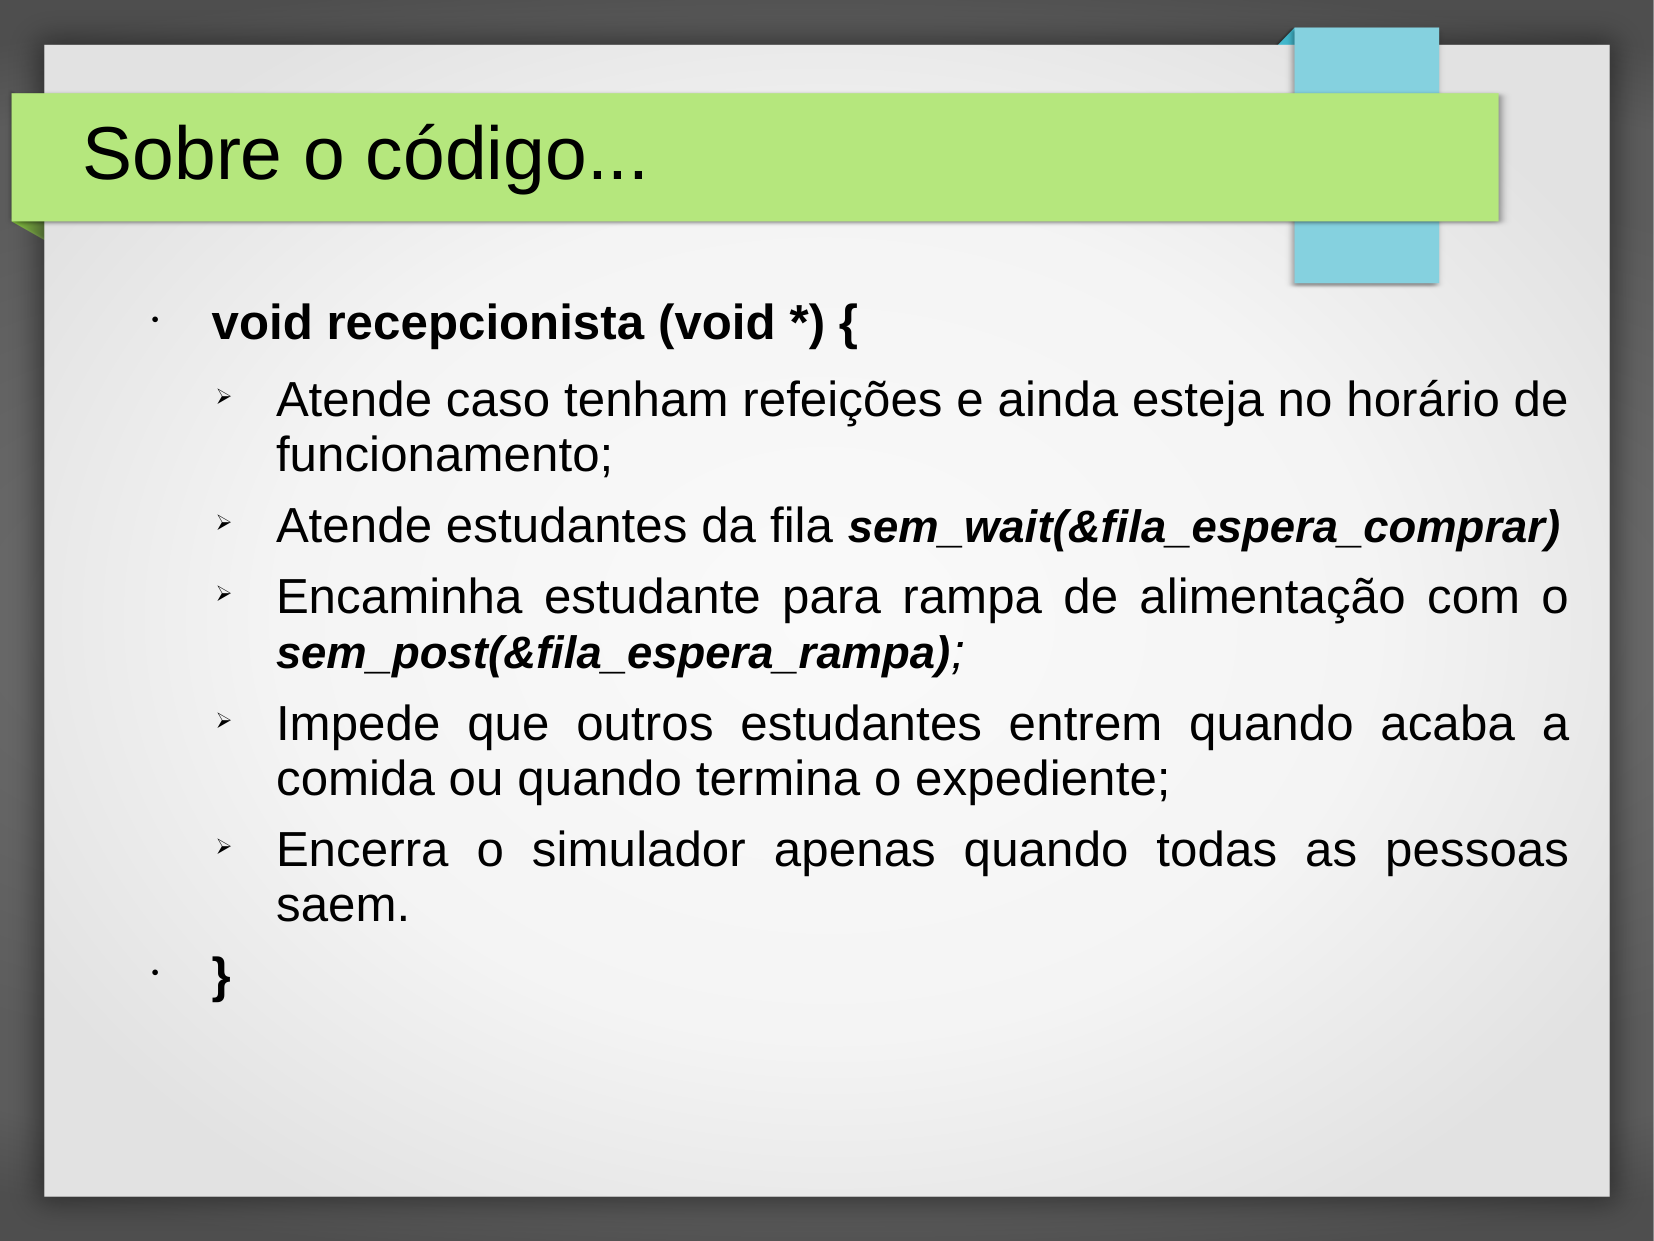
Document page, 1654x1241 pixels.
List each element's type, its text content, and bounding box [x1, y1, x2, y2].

title Sobre o código... [82, 94, 1264, 213]
picture [0, 0, 1654, 1241]
list void recepcionista (void *) { Atende caso tenham refeições e ainda esteja no horário de funcionamento; Atende estudantes da fila sem_wait(&fila_espera_comprar) Encaminha estudante para rampa de alimentação com o sem_post(&fila_espera_rampa); Impede que outros estudantes entrem quando acaba a comida ou quando termina o expediente; Encerra o simulador apenas quando todas as pessoas saem. } [82, 295, 1571, 1015]
